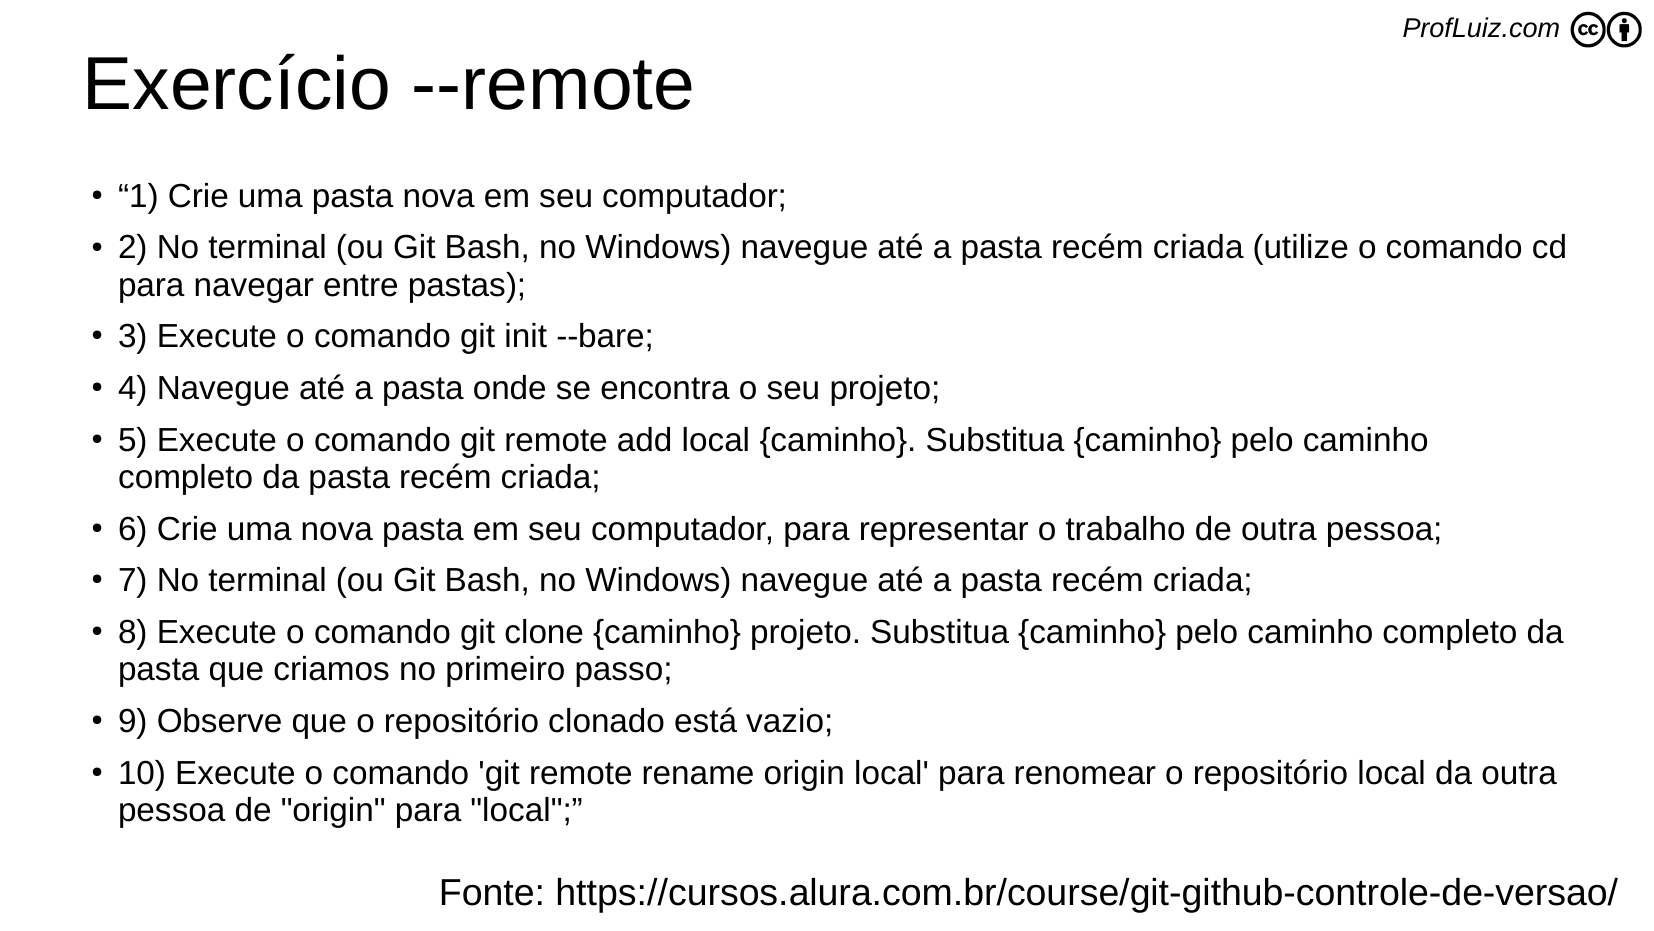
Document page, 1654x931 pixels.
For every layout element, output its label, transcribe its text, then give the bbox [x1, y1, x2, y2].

list “1) Crie uma pasta nova em seu computador; 2) No terminal (ou Git Bash, no Windows) navegue até a pasta recém criada (utilize o comando cd para navegar entre pastas); 3) Execute o comando git init --bare; 4) Navegue até a pasta onde se encontra o seu projeto; 5) Execute o comando git remote add local {caminho}. Substitua {caminho} pelo caminho completo da pasta recém criada; 6) Crie uma nova pasta em seu computador, para representar o trabalho de outra pessoa; 7) No terminal (ou Git Bash, no Windows) navegue até a pasta recém criada; 8) Execute o comando git clone {caminho} projeto. Substitua {caminho} pelo caminho completo da pasta que criamos no primeiro passo; 9) Observe que o repositório clonado está vazio; 10) Execute o comando 'git remote rename origin local' para renomear o repositório local da outra pessoa de "origin" para "local";” [82, 177, 1571, 839]
text_box Fonte: https://cursos.alura.com.br/course/git-github-controle-de-versao/ [424, 864, 1654, 931]
title Exercício --remote [82, 37, 1571, 130]
picture [1570, 11, 1642, 48]
